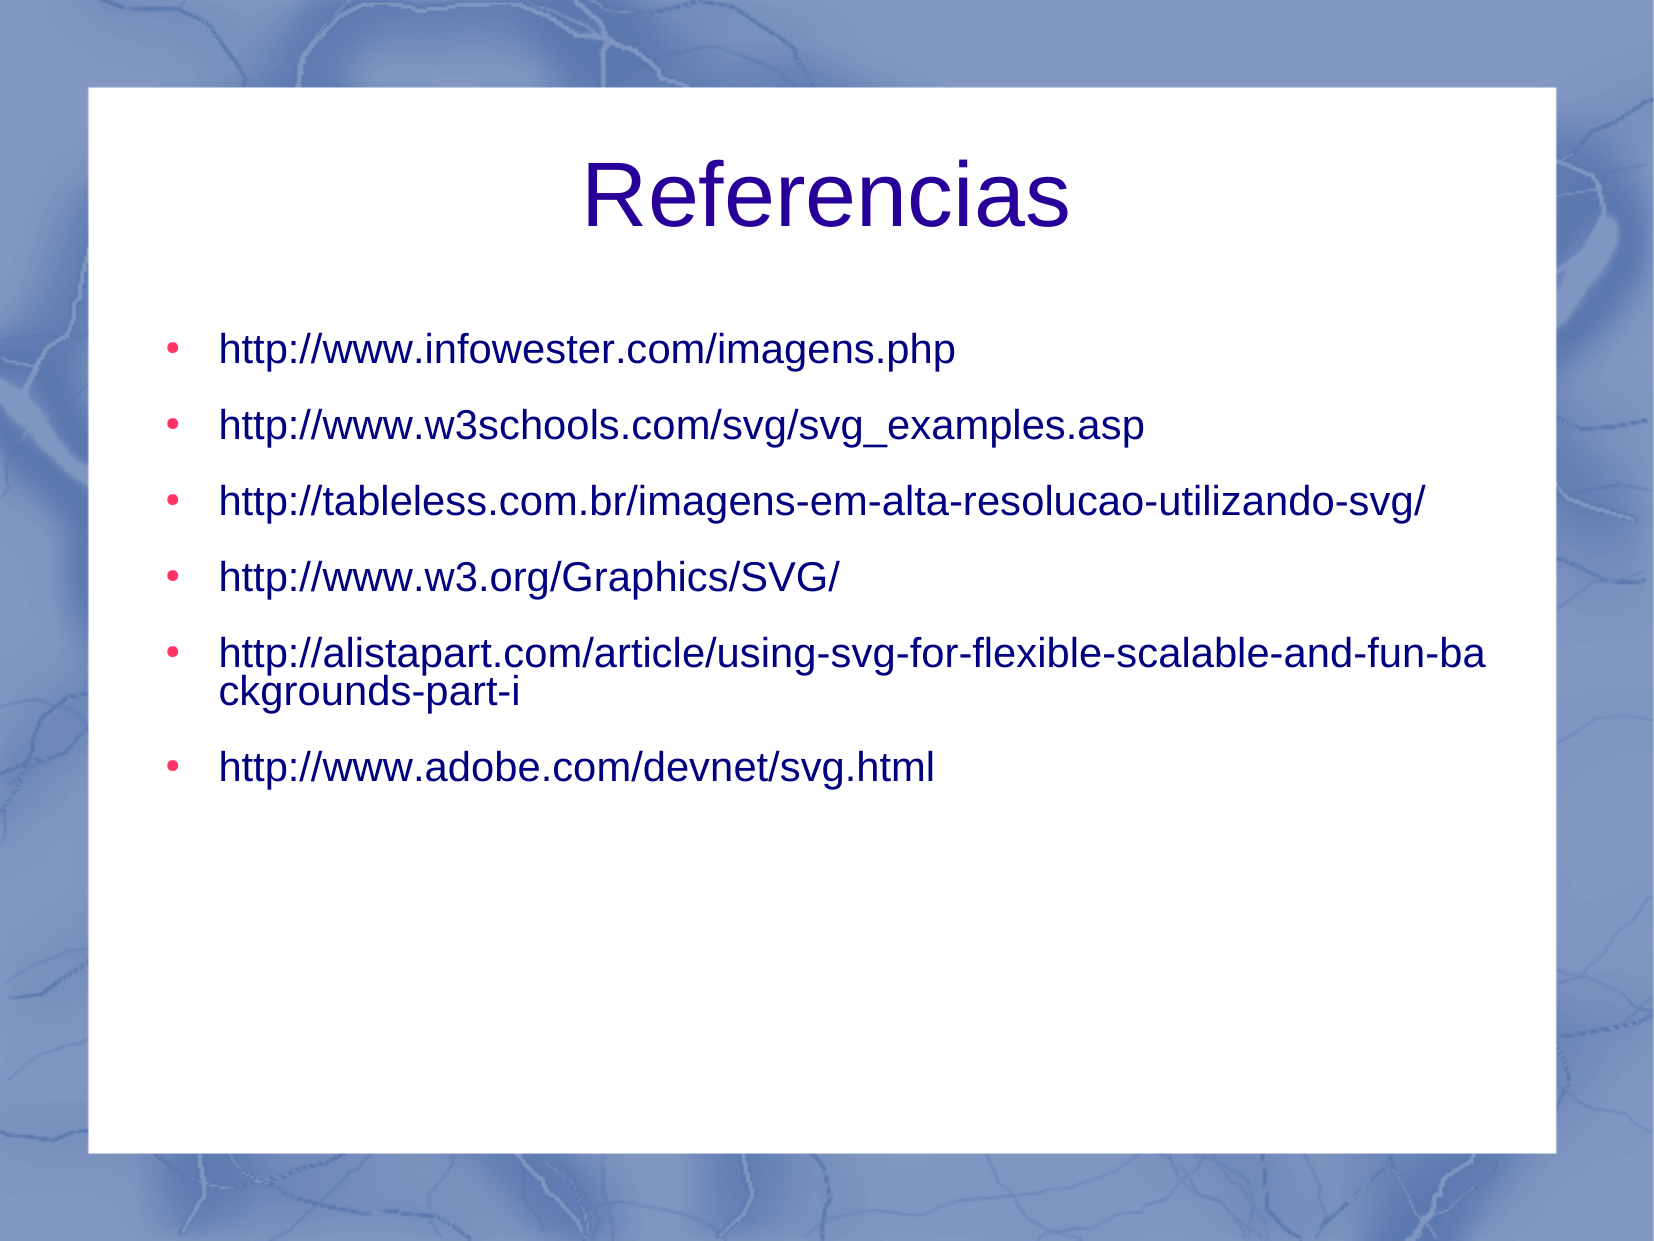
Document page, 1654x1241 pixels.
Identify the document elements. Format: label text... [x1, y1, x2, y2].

title Referencias [118, 90, 1536, 298]
list http://www.infowester.com/imagens.php http://www.w3schools.com/svg/svg_examples.asp http://tableless.com.br/imagens-em-alta-resolucao-utilizando-svg/ http://www.w3.org/Graphics/SVG/ http://alistapart.com/article/using-svg-for-flexible-scalable-and-fun-backgrounds-part-i http://www.adobe.com/devnet/svg.html [147, 325, 1506, 1045]
picture [0, 0, 1654, 1241]
